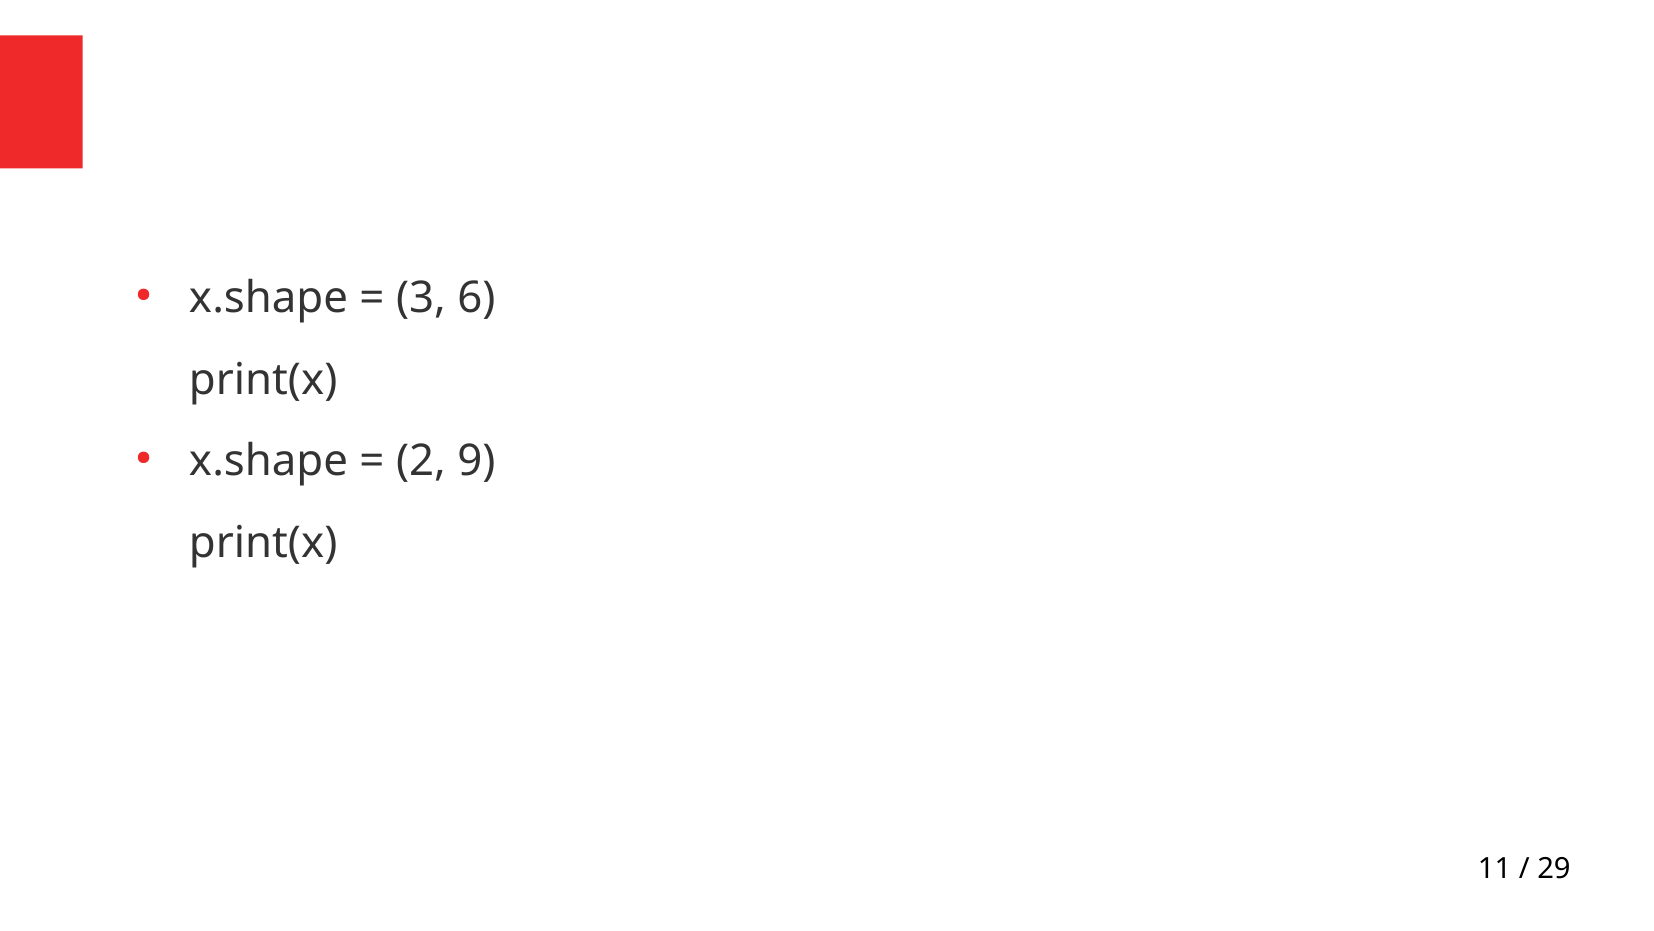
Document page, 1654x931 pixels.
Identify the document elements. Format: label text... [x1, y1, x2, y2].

list x.shape = (3, 6) print(x) x.shape = (2, 9) print(x) [118, 265, 1536, 806]
